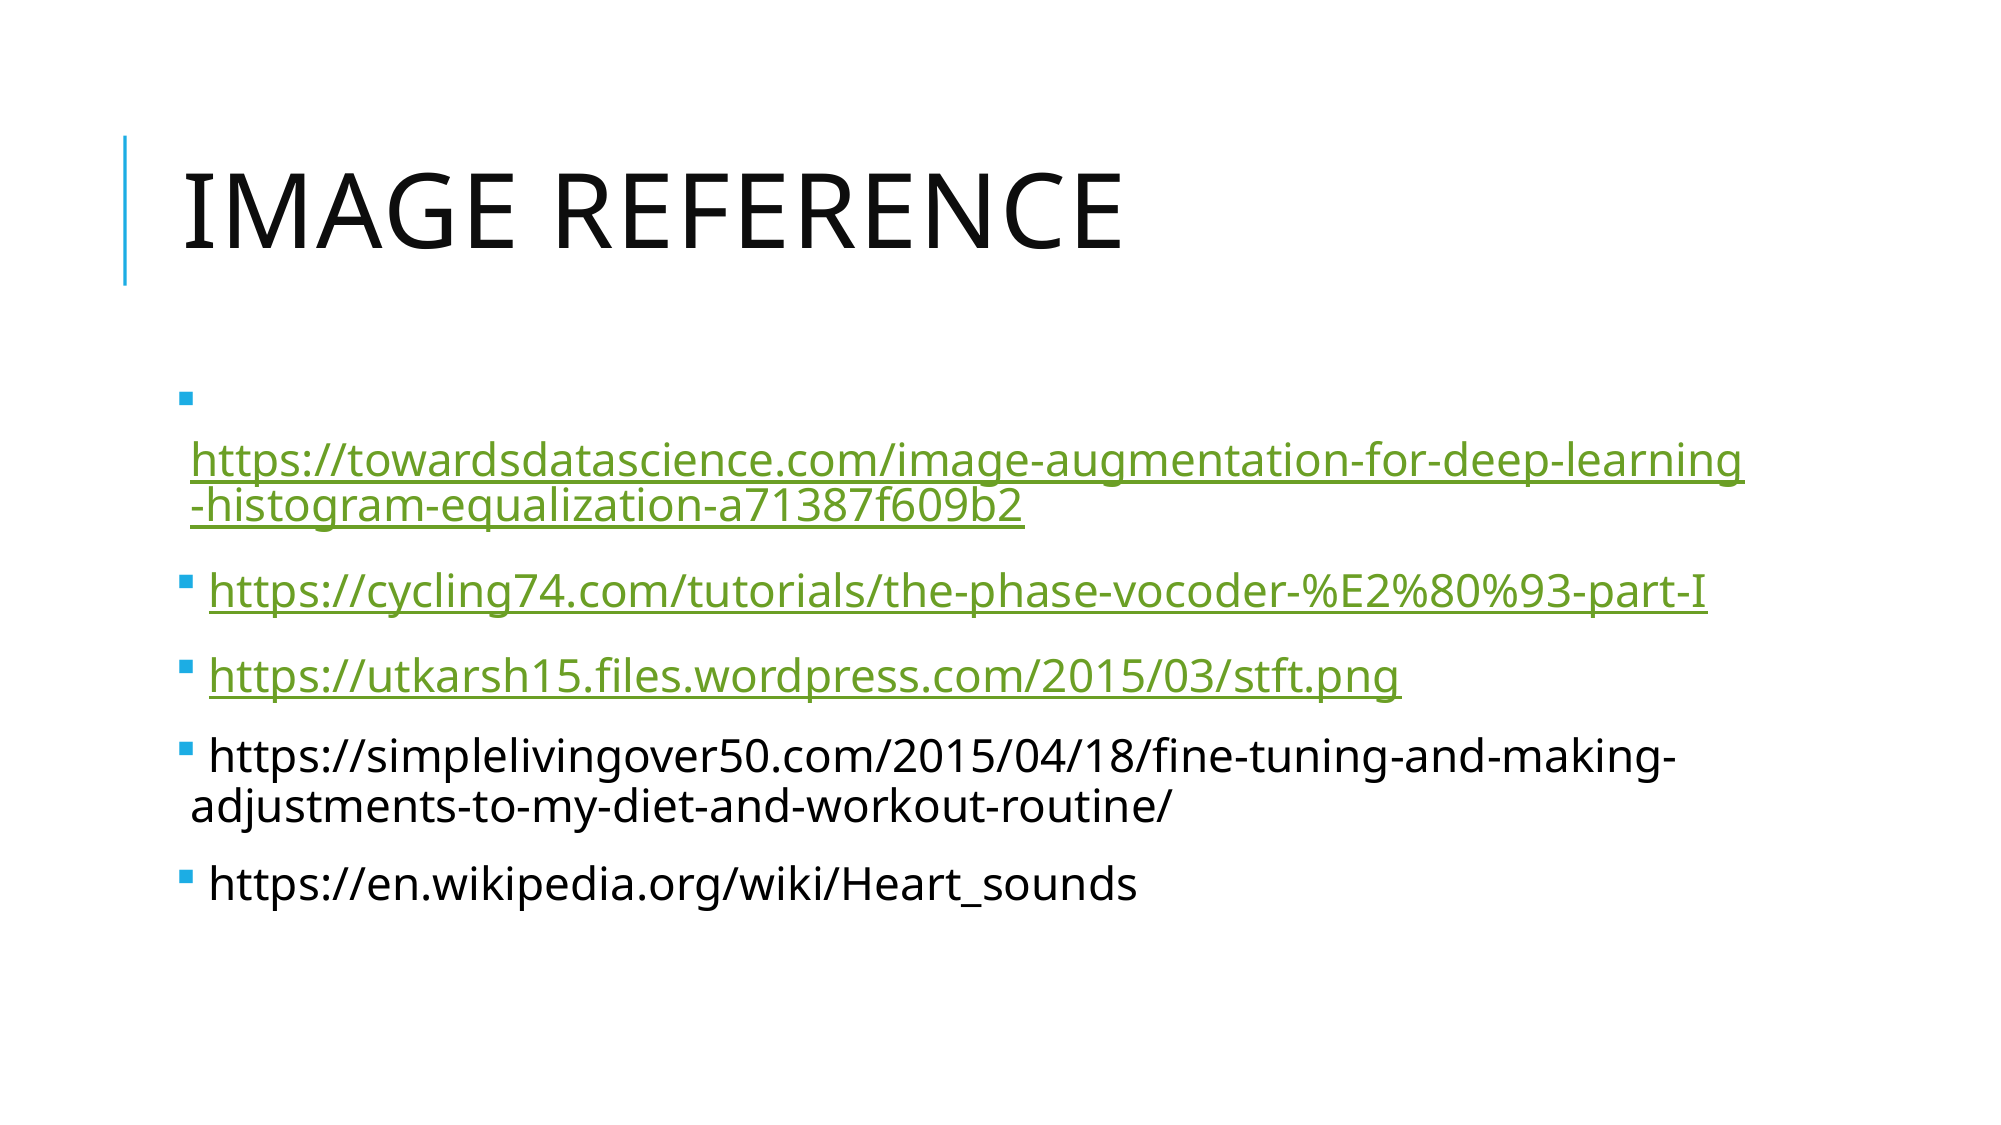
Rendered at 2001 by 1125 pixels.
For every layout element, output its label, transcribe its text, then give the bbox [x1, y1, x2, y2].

list https://towardsdatascience.com/image-augmentation-for-deep-learning-histogram-equalization-a71387f609b2 https://cycling74.com/tutorials/the-phase-vocoder-%E2%80%93-part-I https://utkarsh15.files.wordpress.com/2015/03/stft.png https://simplelivingover50.com/2015/04/18/fine-tuning-and-making-adjustments-to-my-diet-and-workout-routine/ https://en.wikipedia.org/wiki/Heart_sounds [168, 375, 1763, 1035]
title Image Reference [168, 96, 1763, 342]
